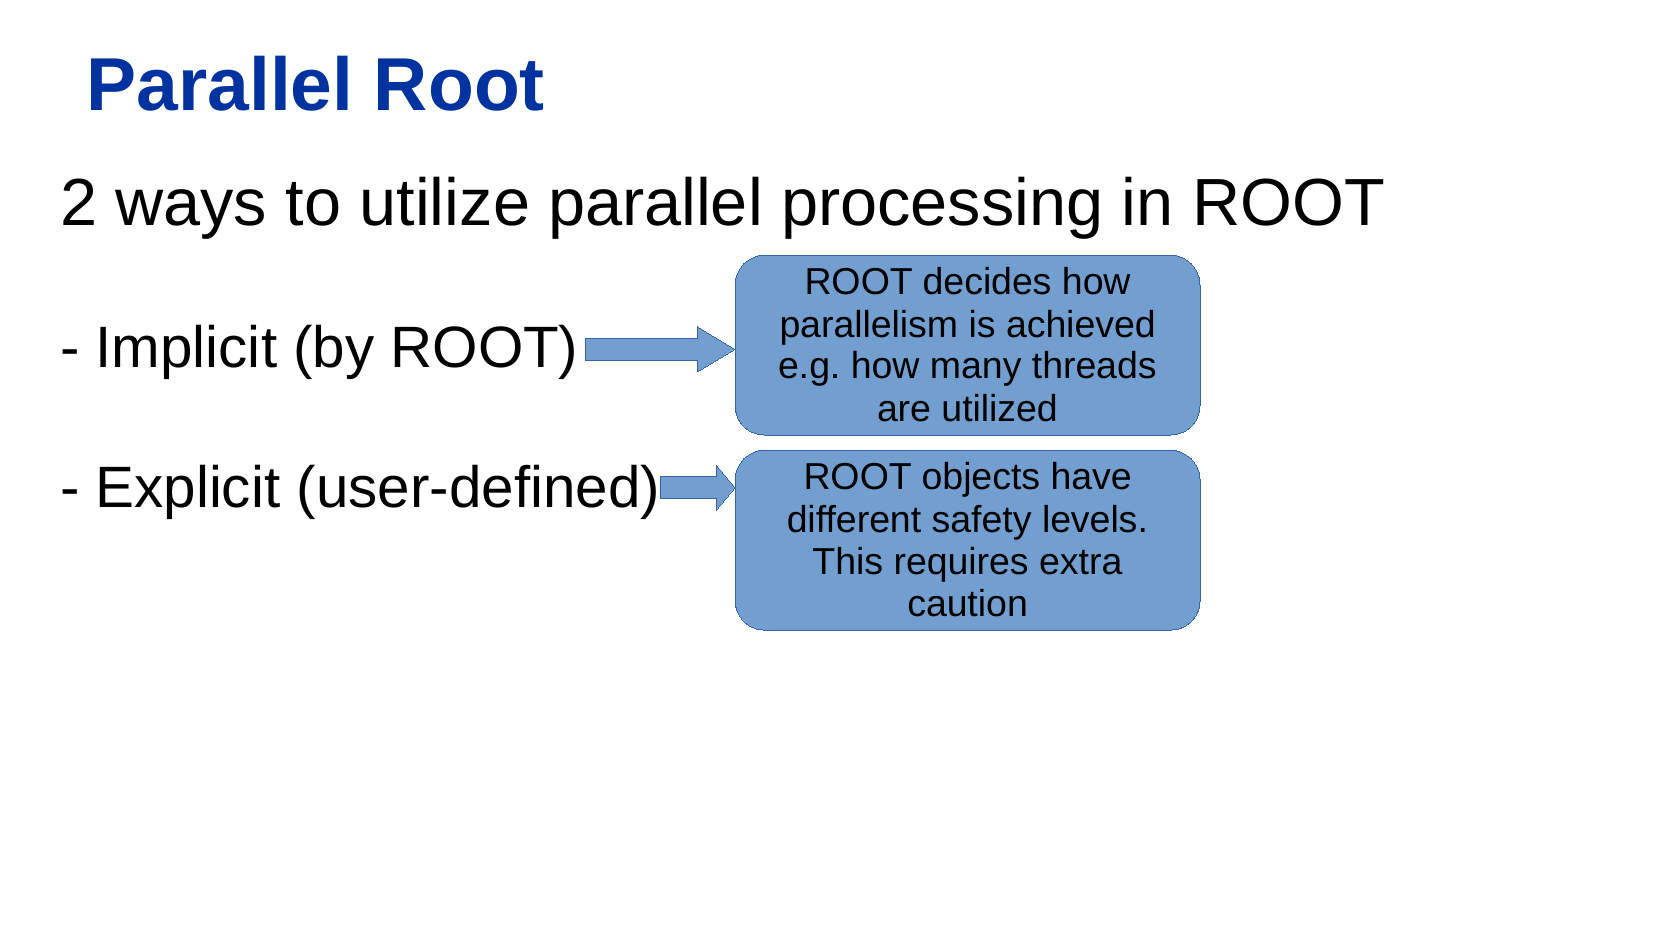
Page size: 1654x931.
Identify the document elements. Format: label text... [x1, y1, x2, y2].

text_box [585, 326, 736, 372]
text_box [660, 465, 736, 511]
subtitle 2 ways to utilize parallel processing in ROOT - Implicit (by ROOT) - Explicit (user-defined) [60, 165, 1549, 734]
title Parallel Root [86, 9, 1576, 166]
text_box ROOT decides how parallelism is achieved e.g. how many threads are utilized [735, 255, 1201, 436]
text_box ROOT objects have different safety levels. This requires extra caution [735, 450, 1201, 631]
